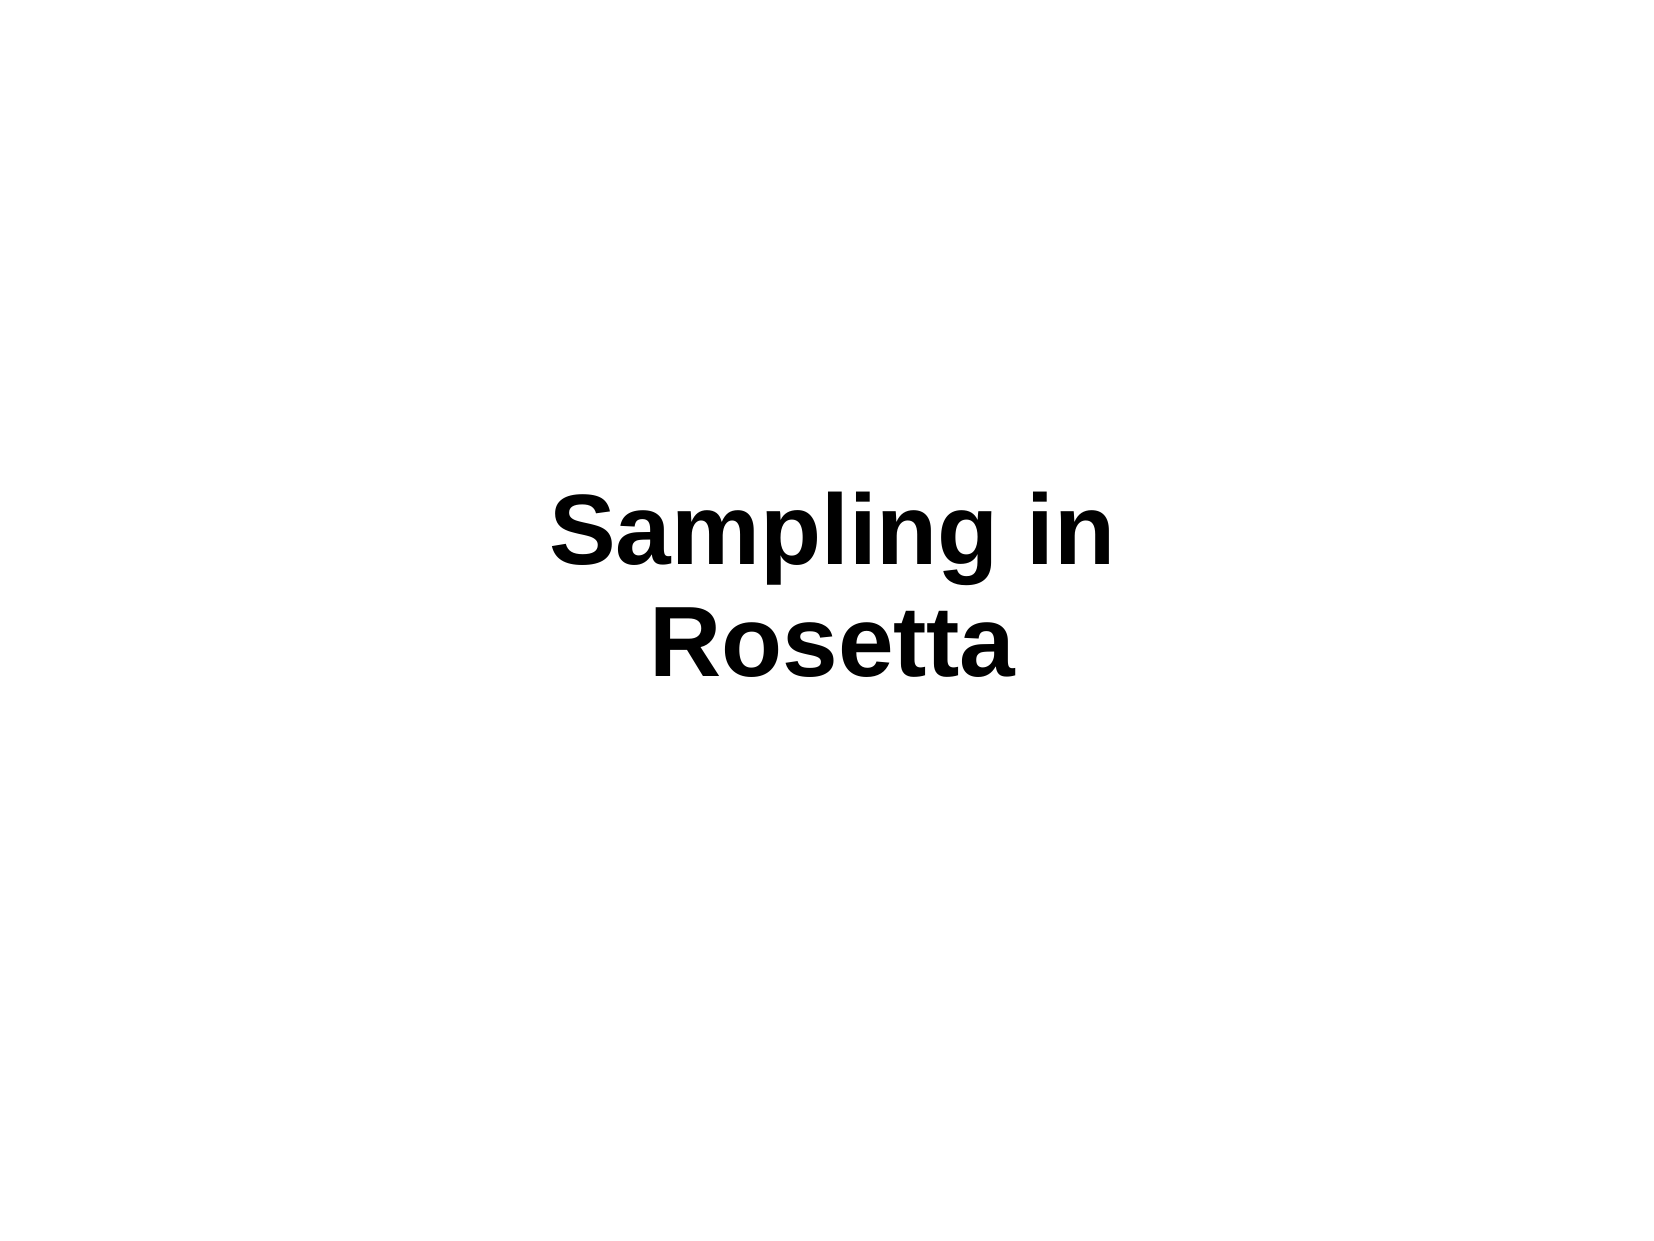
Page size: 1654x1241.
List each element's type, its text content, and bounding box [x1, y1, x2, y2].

text_box Sampling in Rosetta [480, 467, 1186, 706]
